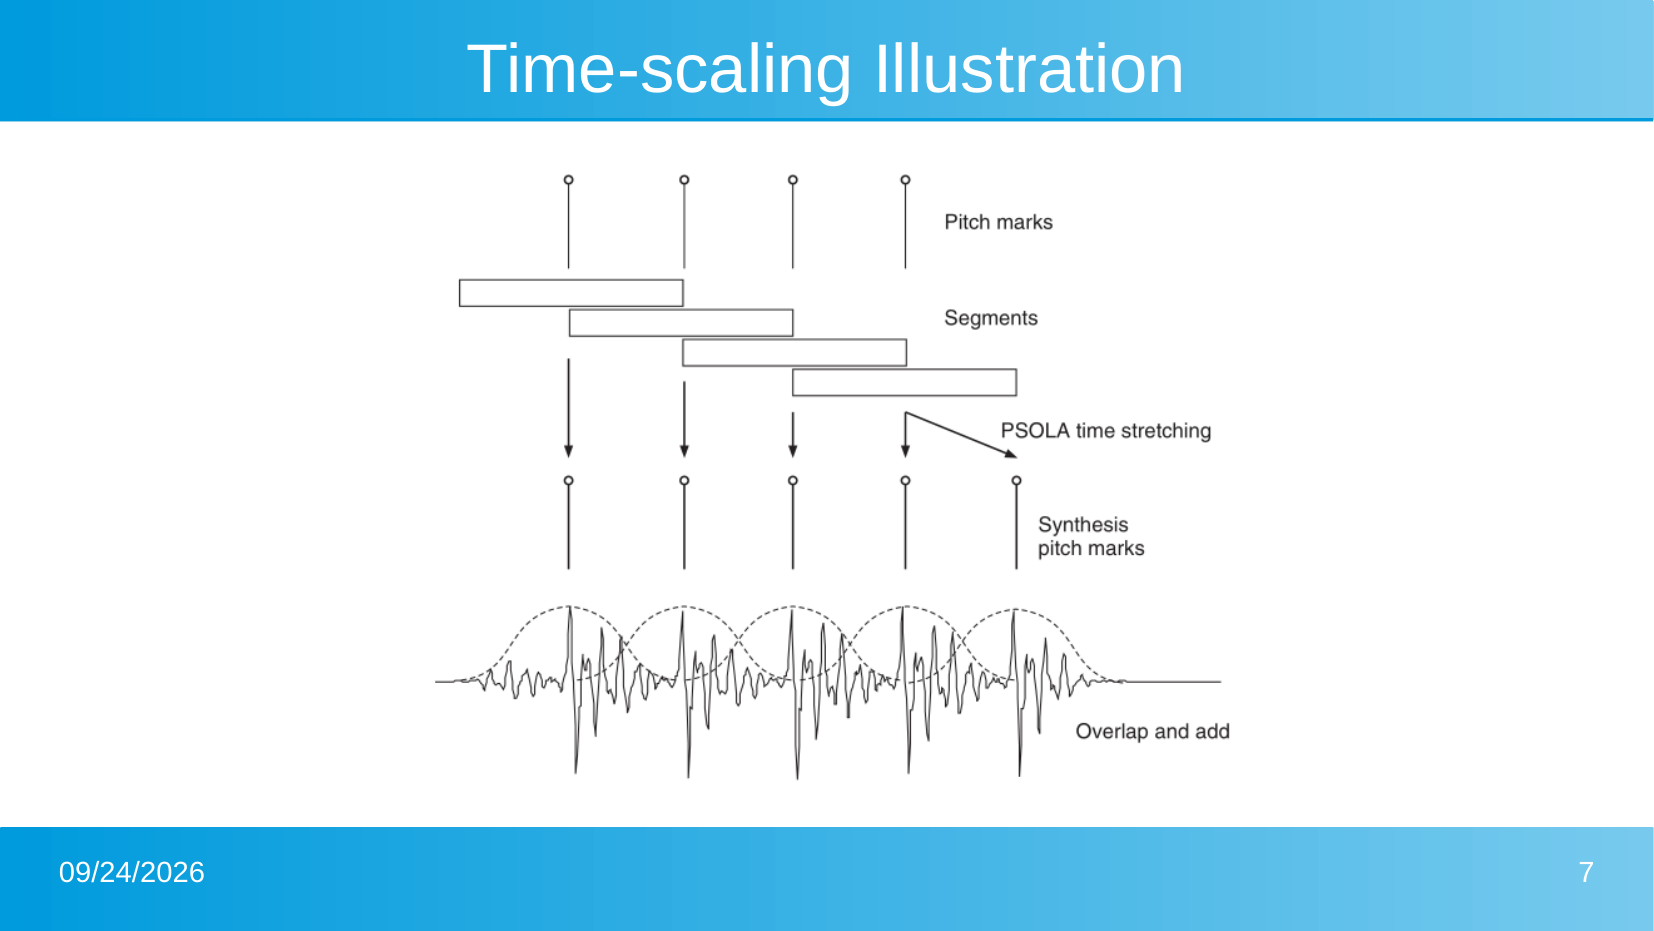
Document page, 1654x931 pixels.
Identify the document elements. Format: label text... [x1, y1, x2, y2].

title Time-scaling Illustration [59, 29, 1595, 108]
picture [424, 143, 1238, 792]
